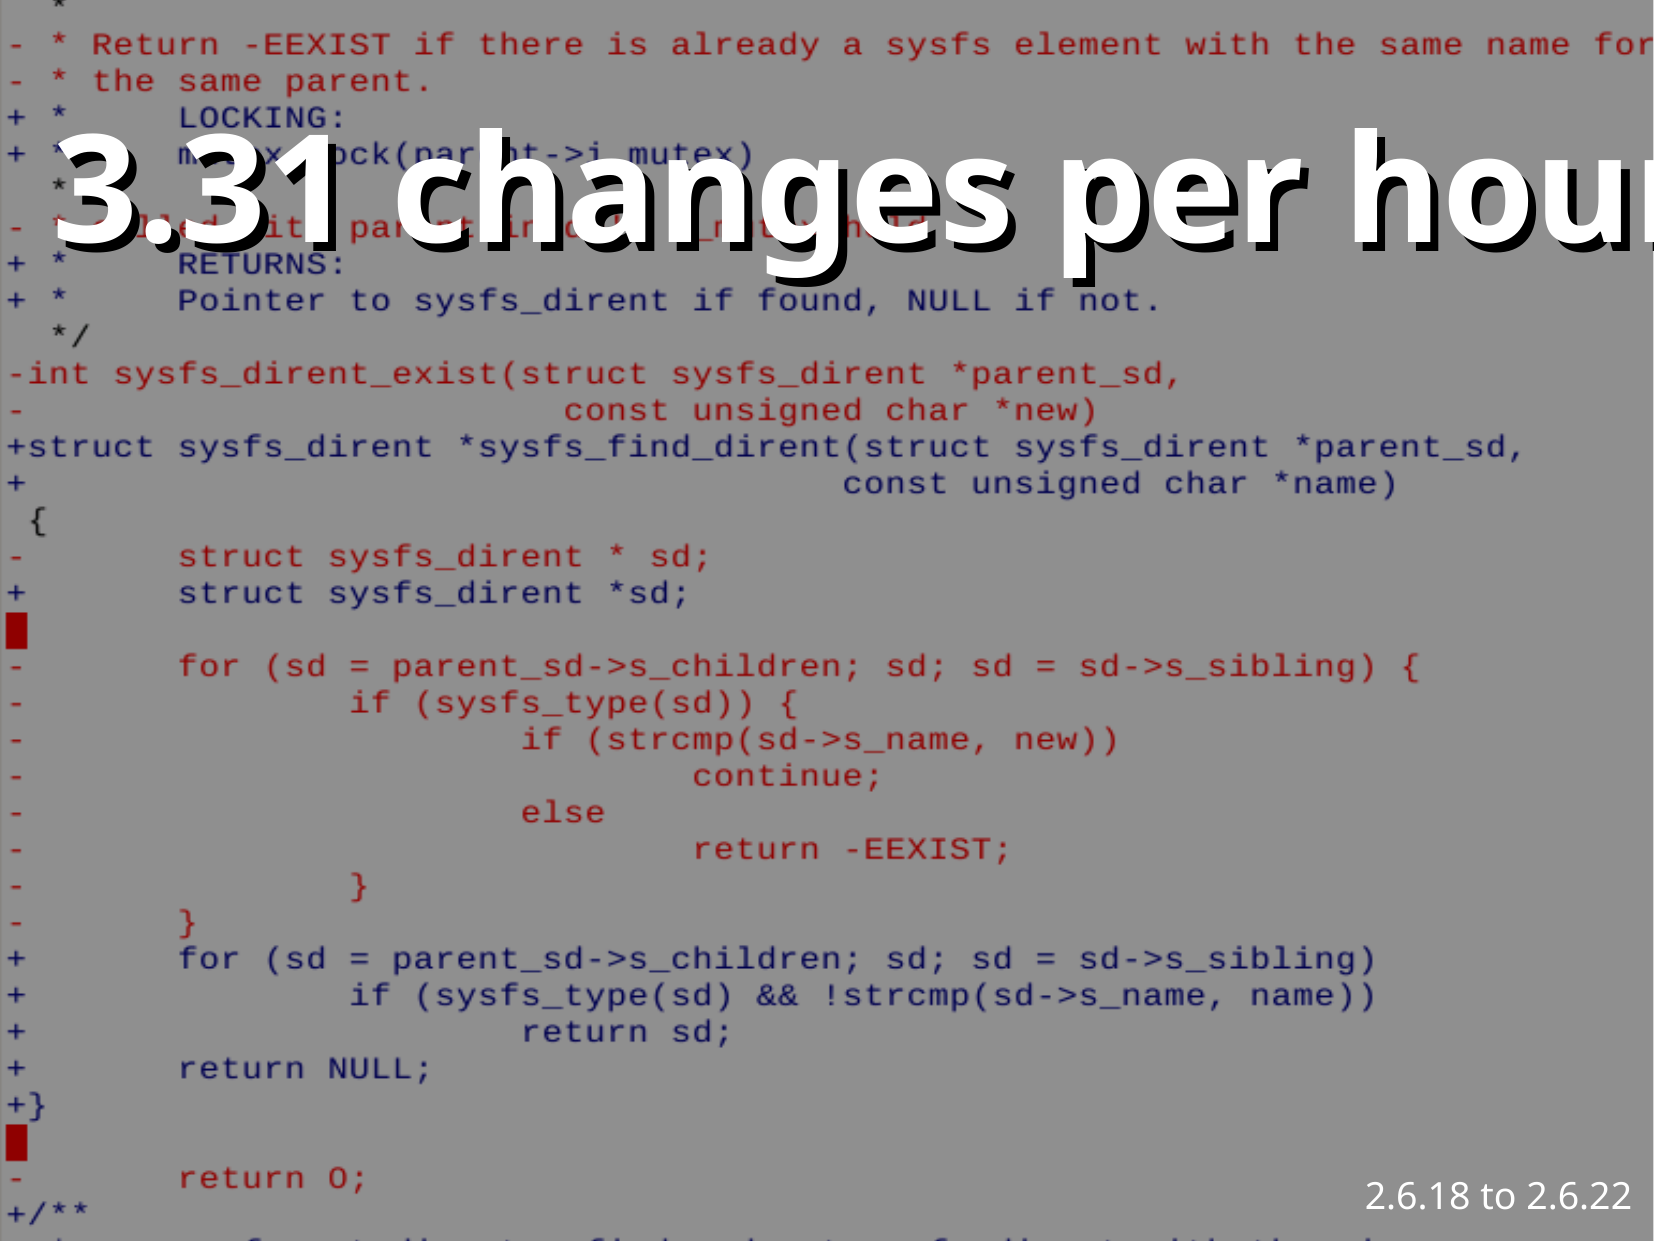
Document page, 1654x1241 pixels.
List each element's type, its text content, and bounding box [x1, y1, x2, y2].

text_box 3.31 changes per hour [37, 75, 1625, 270]
picture [0, 0, 1654, 1241]
text_box 2.6.18 to 2.6.22 [1350, 1162, 1646, 1223]
